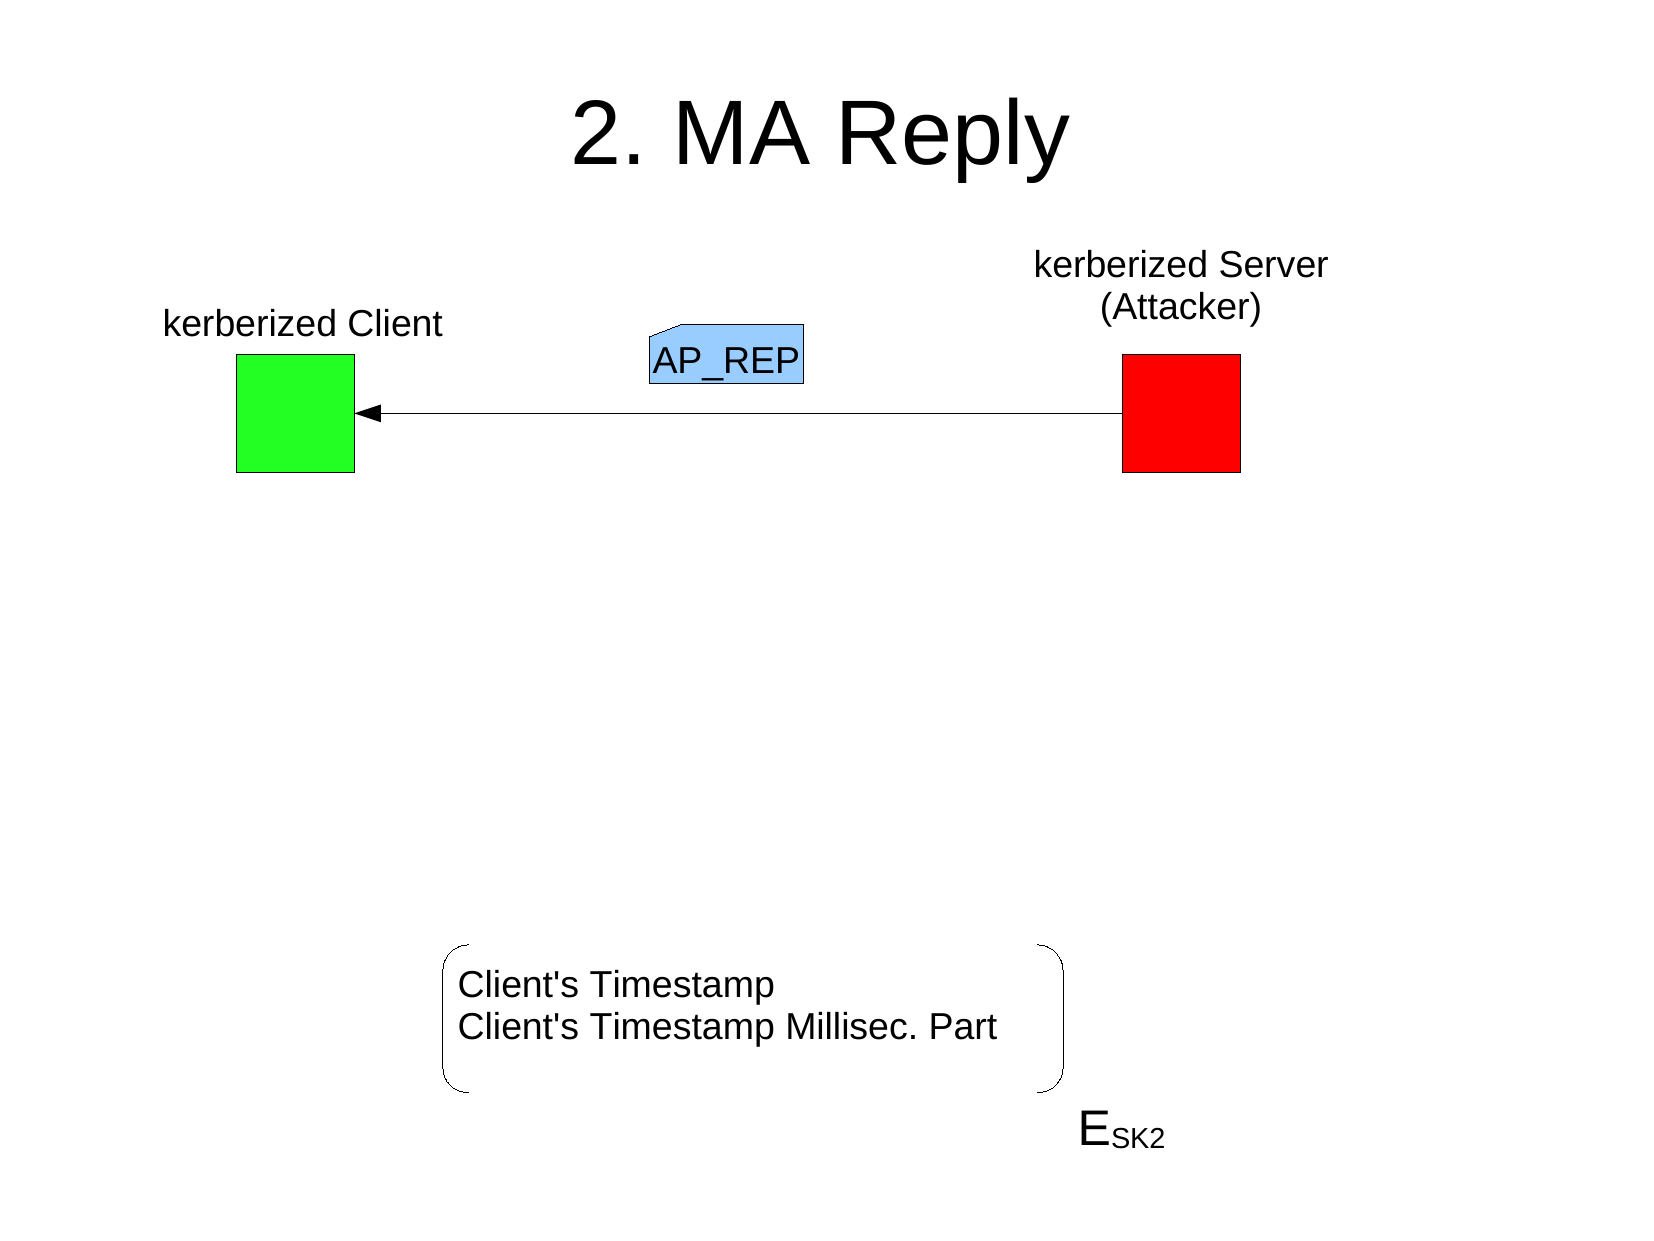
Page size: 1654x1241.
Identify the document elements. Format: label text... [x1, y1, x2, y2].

text_box [1122, 354, 1241, 473]
text_box kerberized Client [147, 295, 455, 353]
text_box kerberized Server (Attacker) [1003, 236, 1359, 336]
title 2. MA Reply [76, 29, 1565, 237]
text_box AP_REP [649, 324, 804, 384]
text_box Client's Timestamp Client's Timestamp Millisec. Part [442, 956, 1093, 1056]
text_box [236, 354, 355, 473]
text_box ESK2 [1062, 1092, 1300, 1182]
